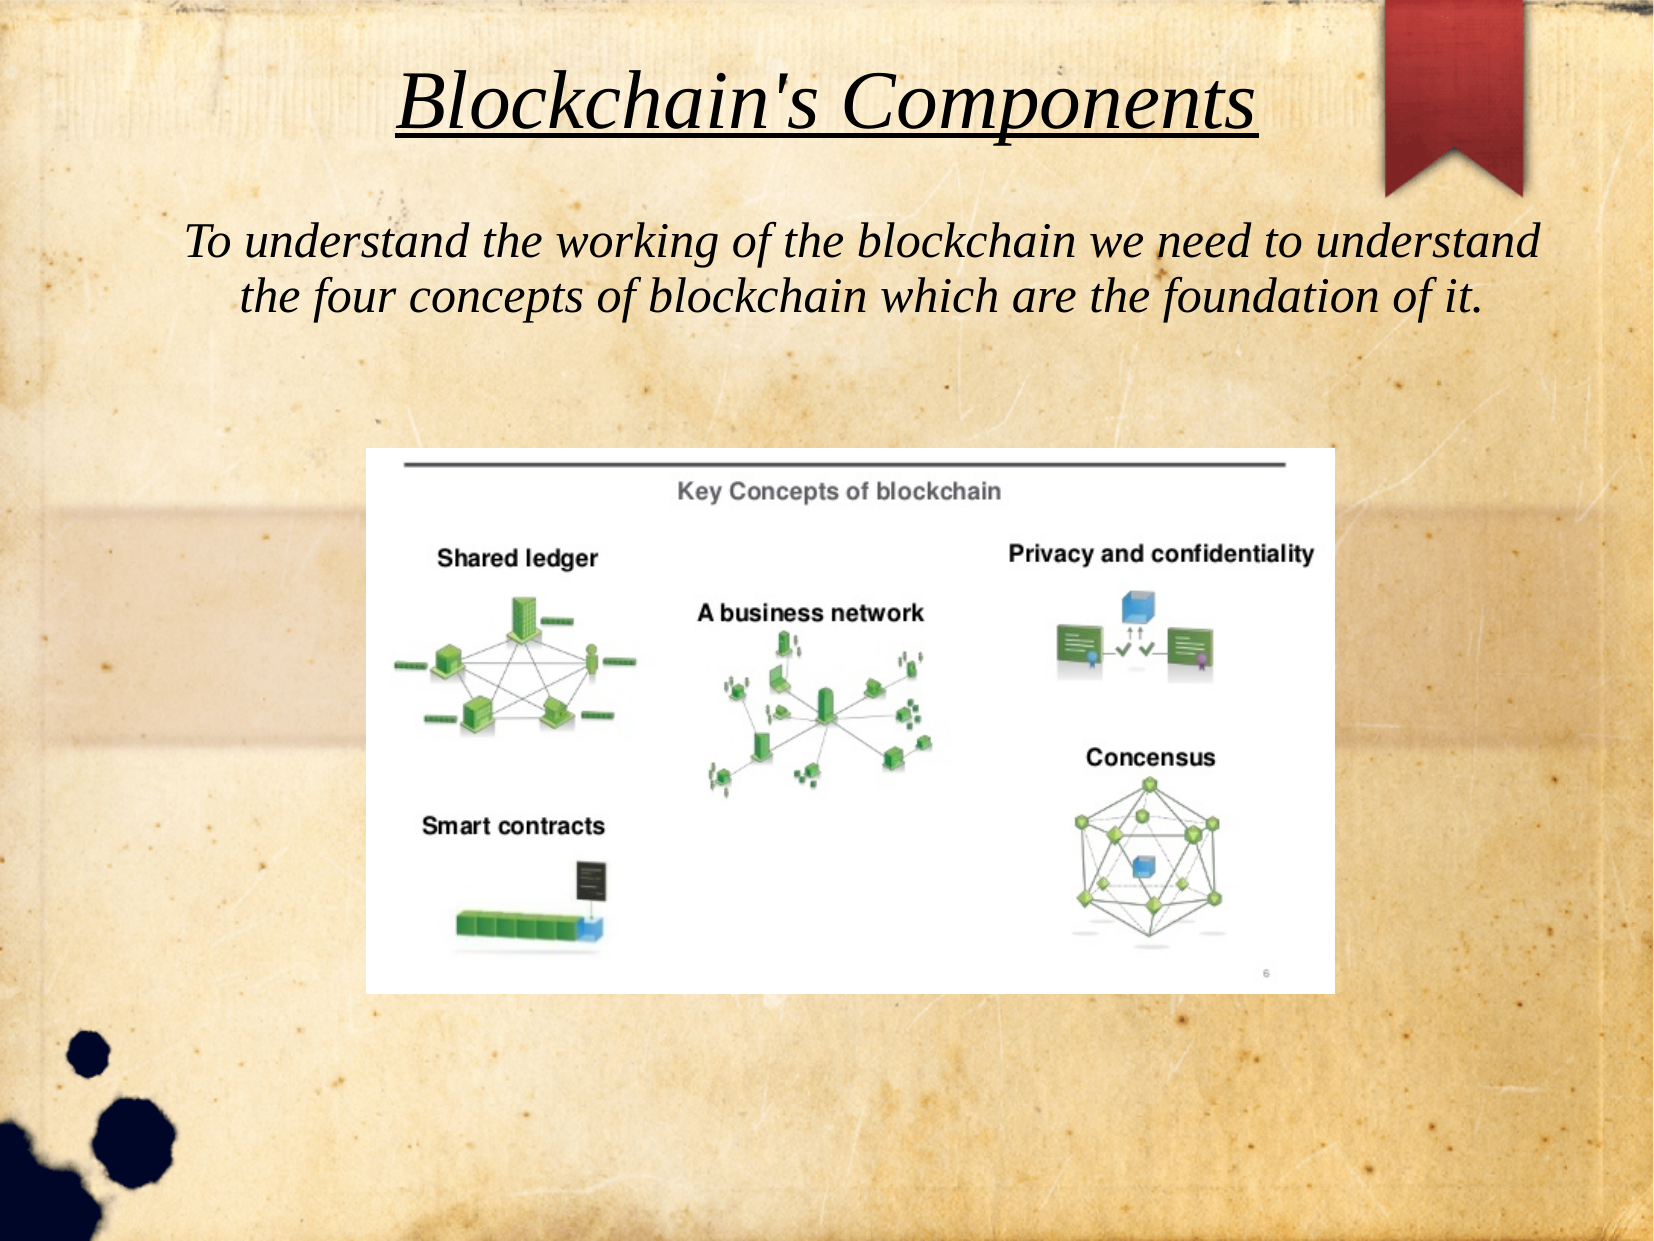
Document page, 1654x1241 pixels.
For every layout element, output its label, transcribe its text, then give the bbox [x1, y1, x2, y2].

picture [0, 0, 1654, 1241]
title Blockchain's Components [82, 0, 1571, 201]
list To understand the working of the blockchain we need to understand the four concepts of blockchain which are the foundation of it. [82, 212, 1571, 1146]
